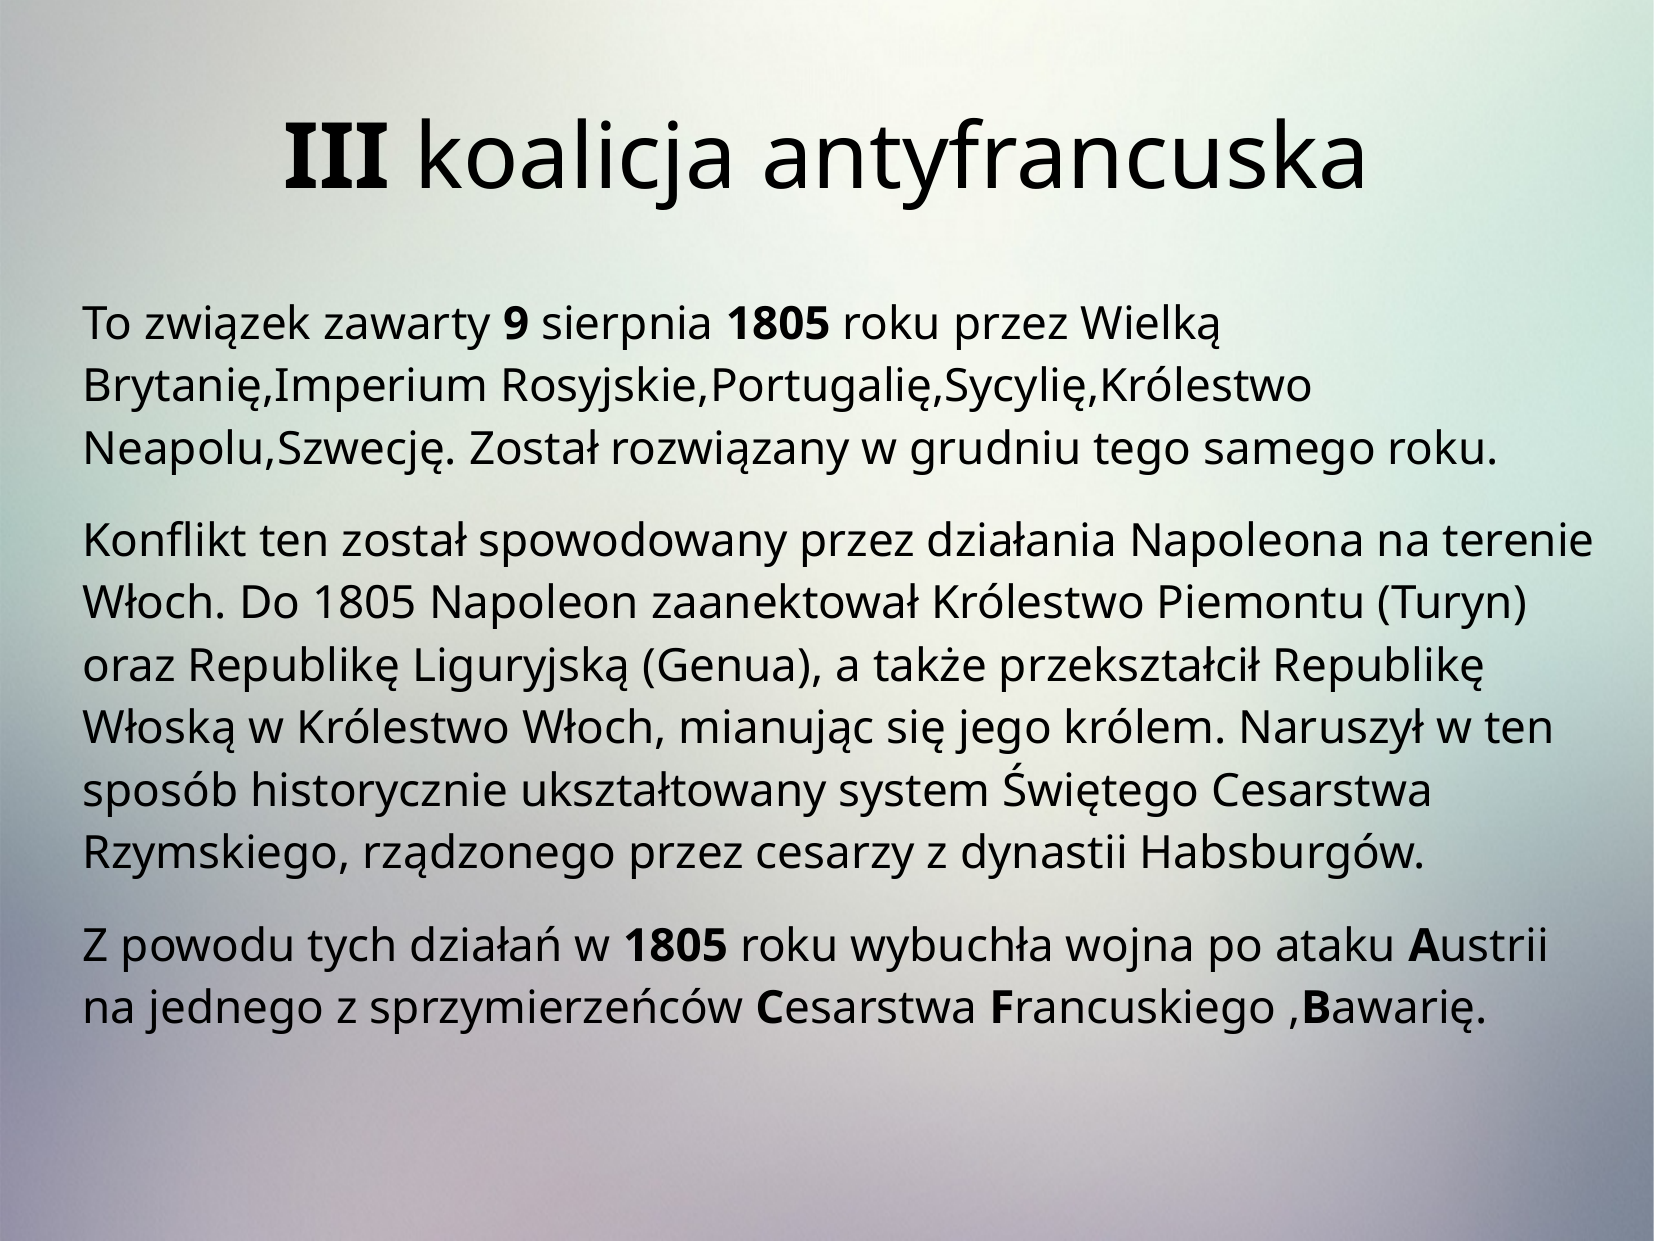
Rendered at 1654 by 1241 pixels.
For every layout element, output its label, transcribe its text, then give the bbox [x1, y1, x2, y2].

list To związek zawarty 9 sierpnia 1805 roku przez Wielką Brytanię,Imperium Rosyjskie,Portugalię,Sycylię,Królestwo Neapolu,Szwecję. Został rozwiązany w grudniu tego samego roku. Konflikt ten został spowodowany przez działania Napoleona na terenie Włoch. Do 1805 Napoleon zaanektował Królestwo Piemontu (Turyn) oraz Republikę Liguryjską (Genua), a także przekształcił Republikę Włoską w Królestwo Włoch, mianując się jego królem. Naruszył w ten sposób historycznie ukształtowany system Świętego Cesarstwa Rzymskiego, rządzonego przez cesarzy z dynastii Habsburgów. Z powodu tych działań w 1805 roku wybuchła wojna po ataku Austrii na jednego z sprzymierzeńców Cesarstwa Francuskiego ,Bawarię. [11, 290, 1607, 1146]
picture [0, 0, 1654, 1241]
title III koalicja antyfrancuska [82, 49, 1571, 257]
